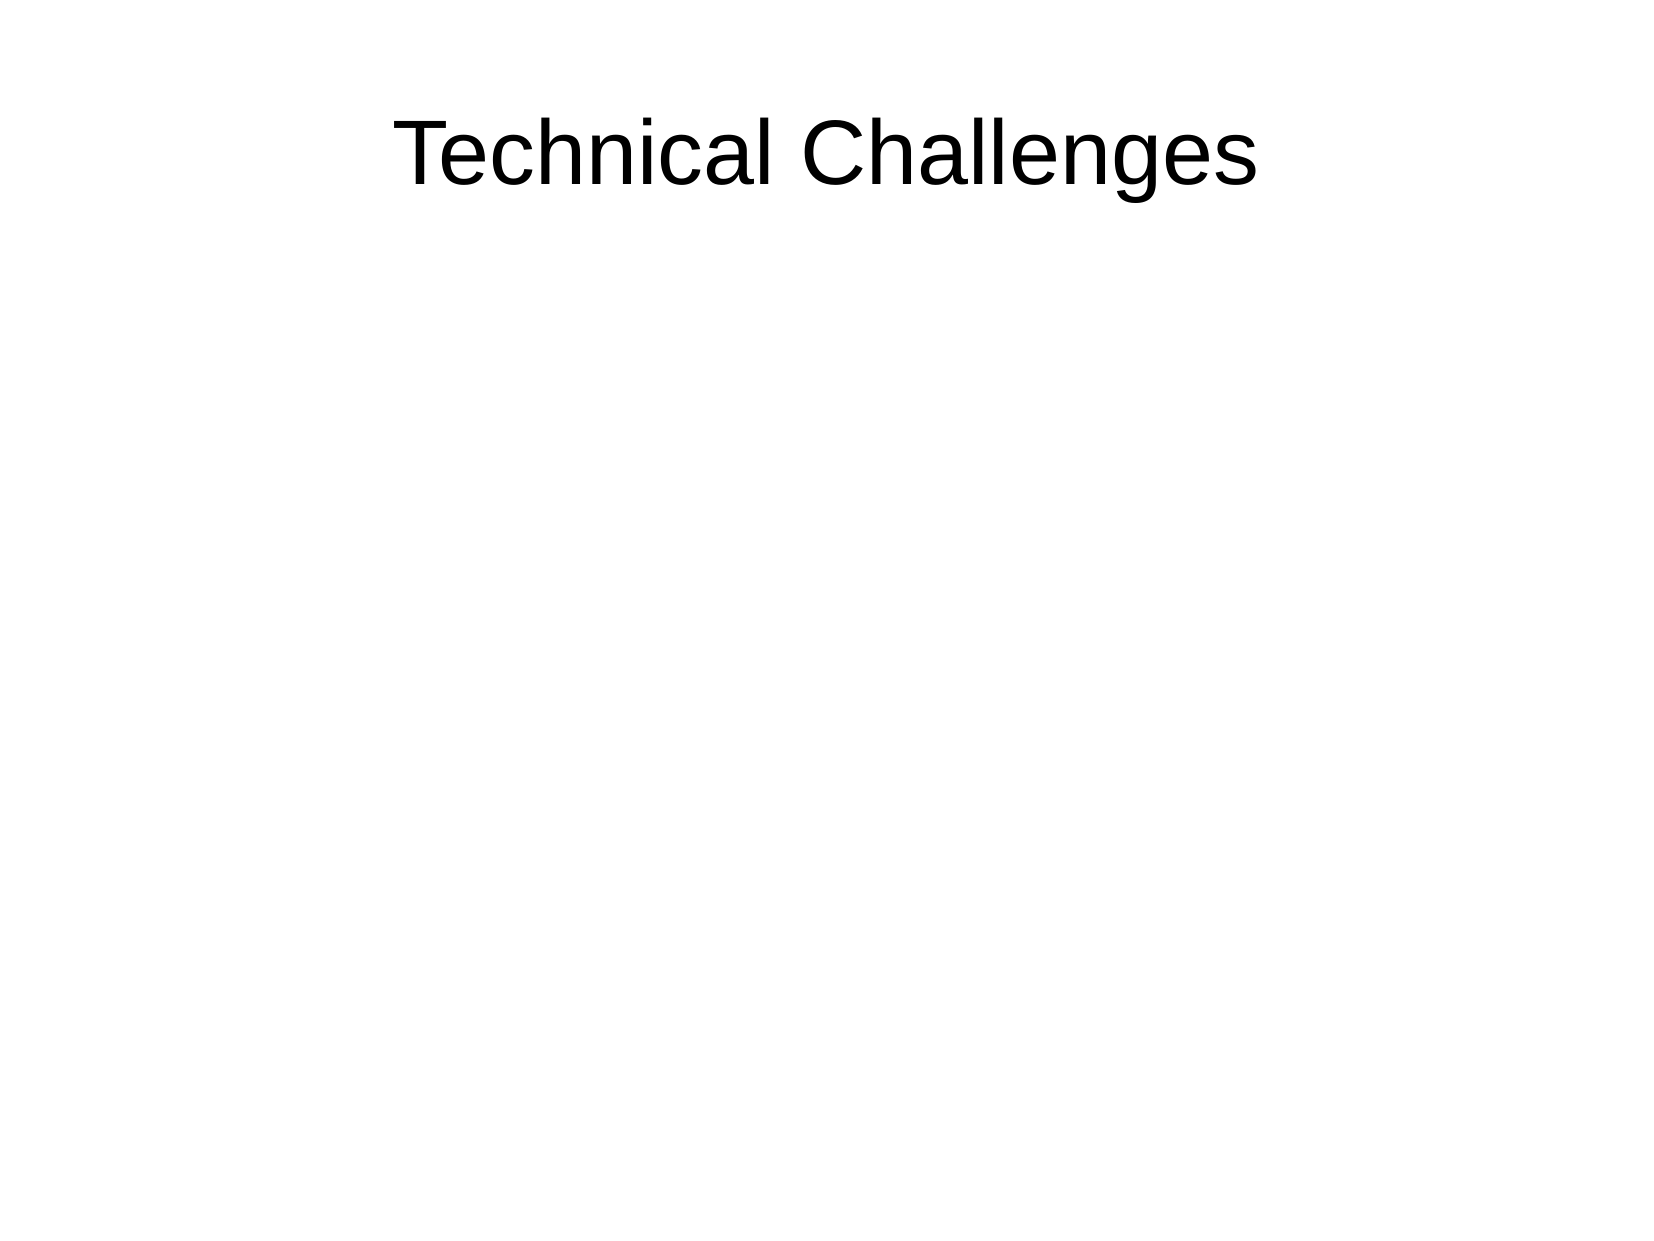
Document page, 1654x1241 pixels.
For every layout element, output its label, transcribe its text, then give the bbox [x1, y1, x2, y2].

title Technical Challenges [82, 49, 1571, 257]
